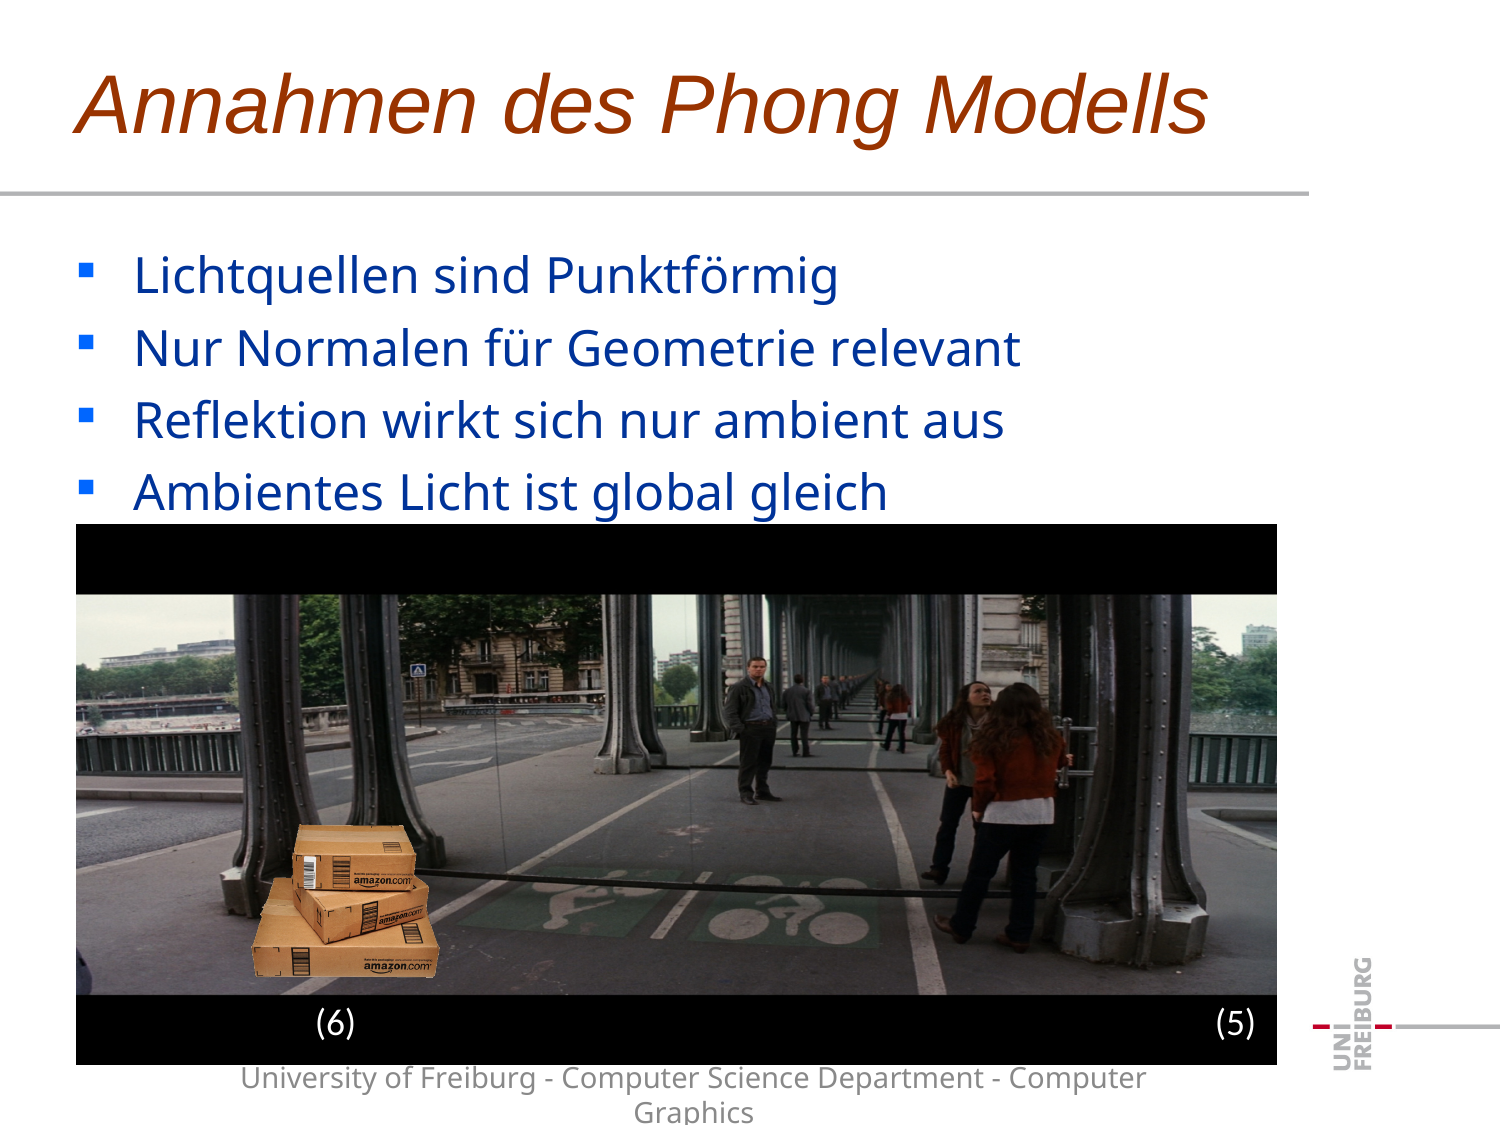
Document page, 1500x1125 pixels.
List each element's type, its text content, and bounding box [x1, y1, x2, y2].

text_box (6) [300, 990, 376, 1051]
title Annahmen des Phong Modells [76, 50, 1412, 169]
list Lichtquellen sind Punktförmig Nur Normalen für Geometrie relevant Reflektion wirkt sich nur ambient aus Ambientes Licht ist global gleich [76, 243, 1281, 571]
text_box (5) [1200, 990, 1276, 1051]
picture [0, 0, 1500, 1125]
picture [687, 1109, 696, 1121]
